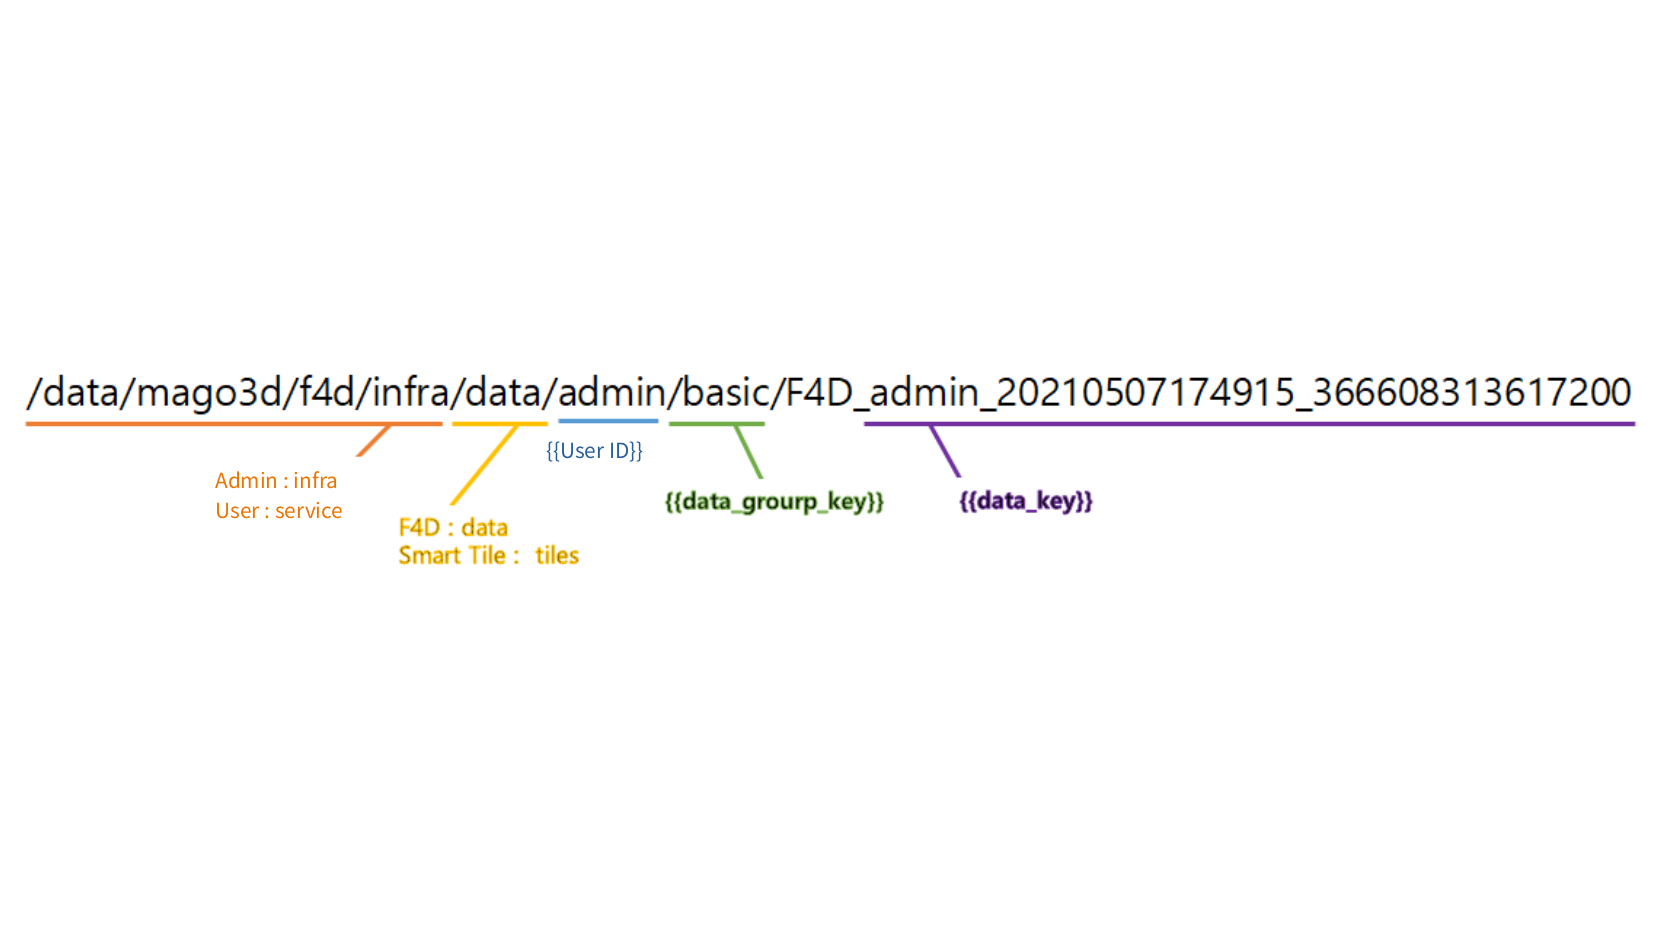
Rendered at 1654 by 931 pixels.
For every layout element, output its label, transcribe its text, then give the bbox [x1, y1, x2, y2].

picture [2, 356, 1654, 576]
text_box Admin : infra User : service [200, 456, 378, 532]
text_box {{User ID}} [531, 427, 680, 473]
